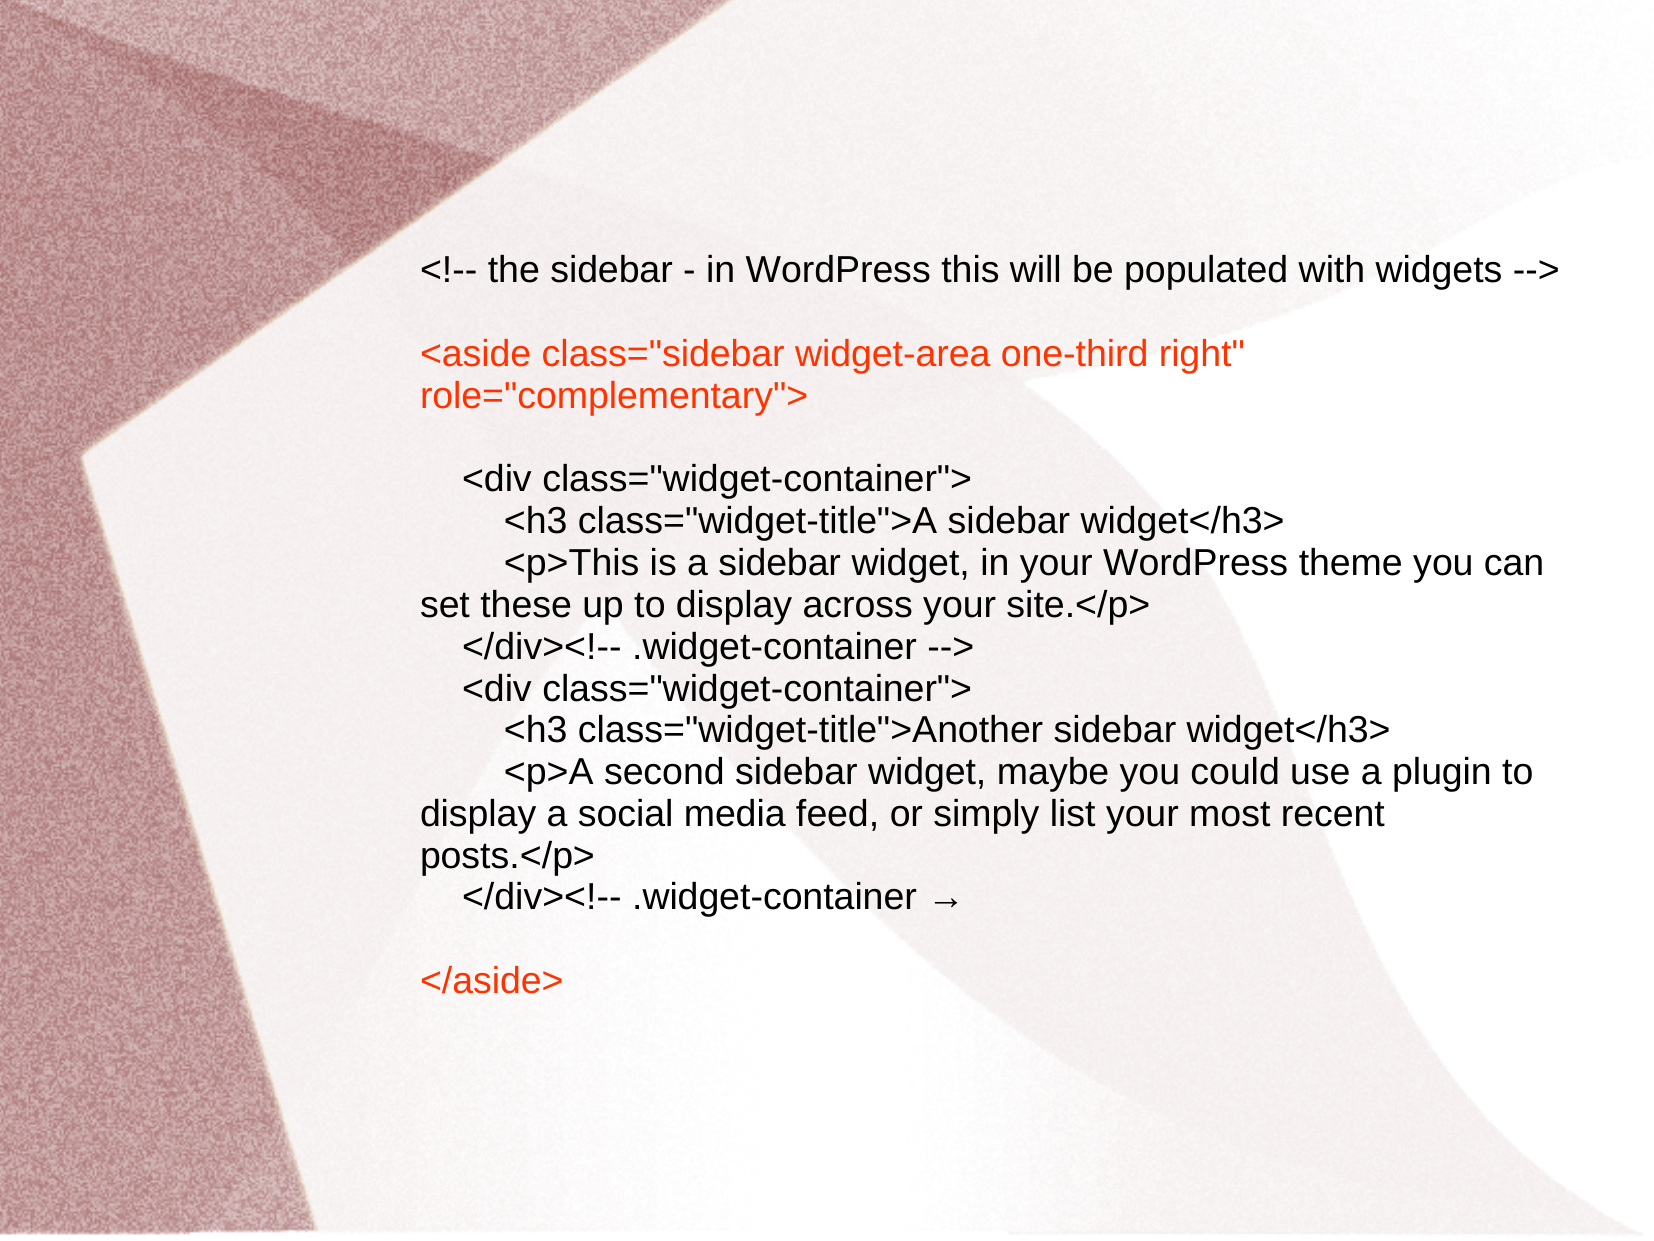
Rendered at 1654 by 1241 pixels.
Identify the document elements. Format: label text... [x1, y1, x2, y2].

picture [0, 0, 1654, 1241]
text_box <!-- the sidebar - in WordPress this will be populated with widgets --> <aside class="sidebar widget-area one-third right" role="complementary"> <div class="widget-container"> <h3 class="widget-title">A sidebar widget</h3> <p>This is a sidebar widget, in your WordPress theme you can set these up to display across your site.</p> </div><!-- .widget-container --> <div class="widget-container"> <h3 class="widget-title">Another sidebar widget</h3> <p>A second sidebar widget, maybe you could use a plugin to display a social media feed, or simply list your most recent posts.</p> </div><!-- .widget-container → </aside> [420, 78, 1571, 1171]
